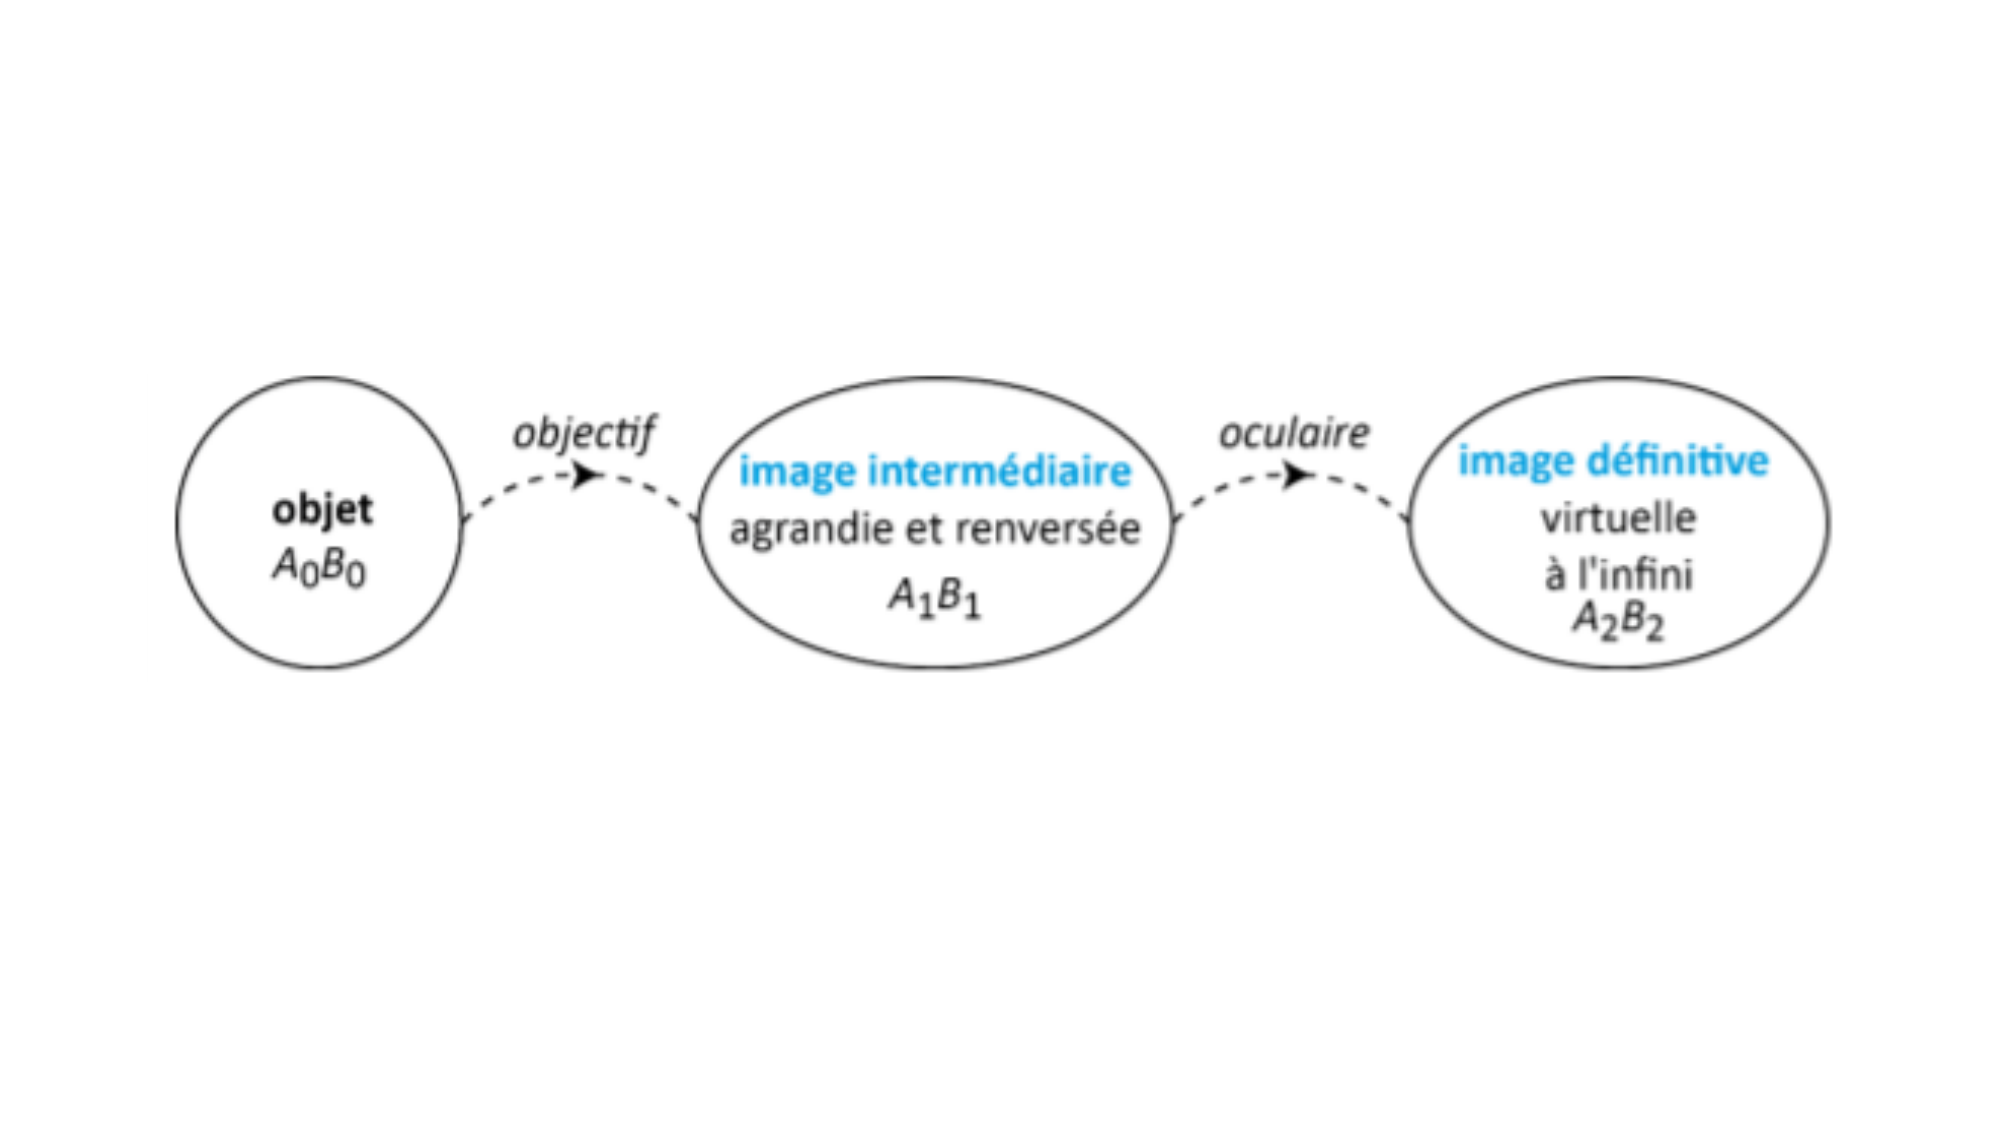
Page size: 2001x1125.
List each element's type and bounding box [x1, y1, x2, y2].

picture [146, 374, 1854, 682]
